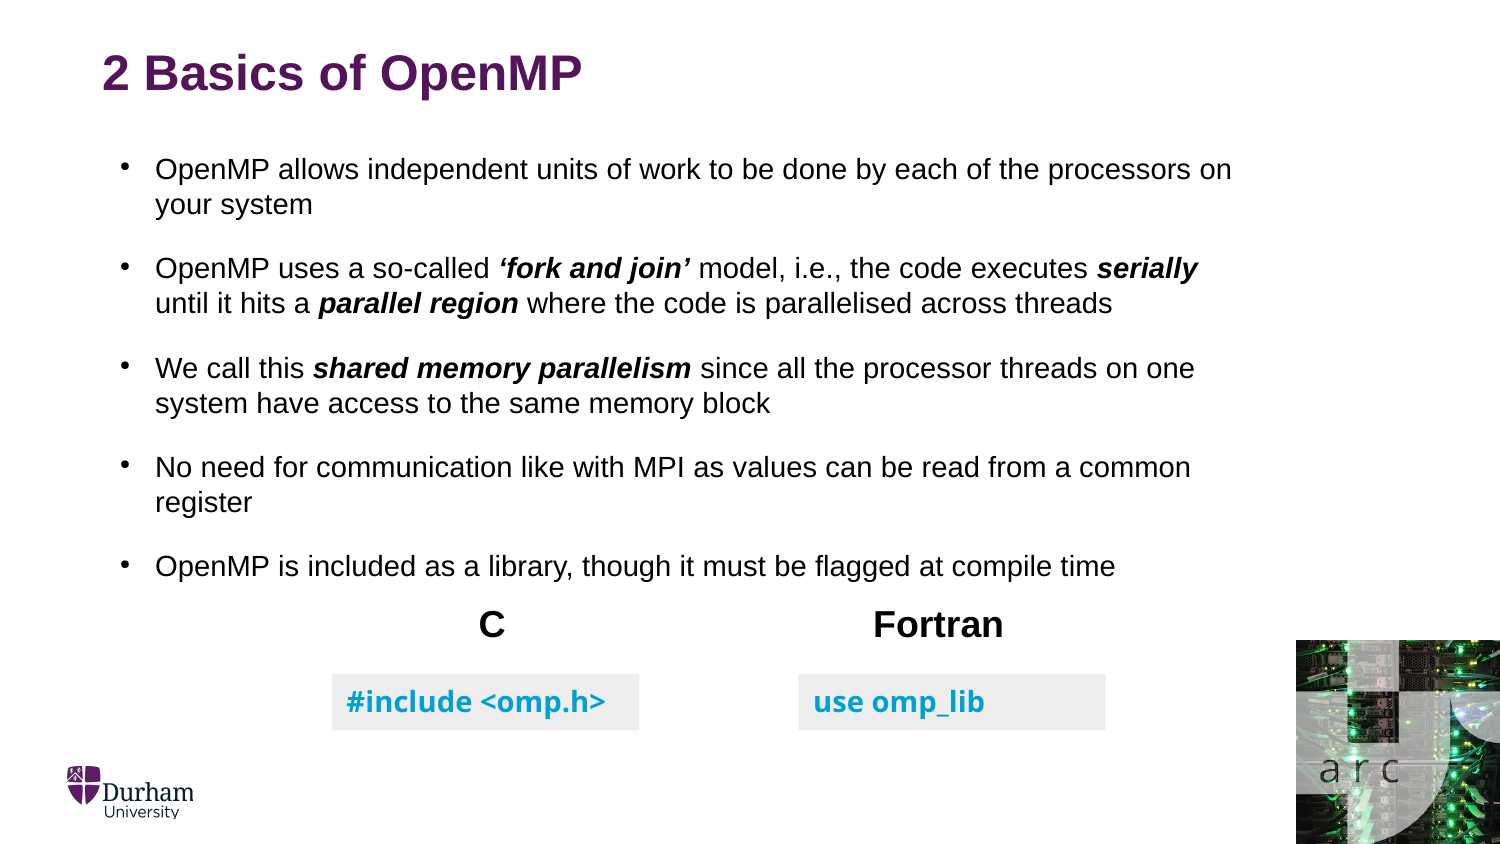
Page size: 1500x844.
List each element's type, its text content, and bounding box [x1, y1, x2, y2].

title 2 Basics of OpenMP [101, 45, 1399, 102]
text_box Fortran [845, 595, 1033, 673]
list OpenMP allows independent units of work to be done by each of the processors on your system OpenMP uses a so-called ‘fork and join’ model, i.e., the code executes serially until it hits a parallel region where the code is parallelised across threads We call this shared memory parallelism since all the processor threads on one system have access to the same memory block No need for communication like with MPI as values can be read from a common register OpenMP is included as a library, though it must be flagged at compile time [101, 150, 1257, 488]
text_box C [437, 595, 547, 664]
picture [67, 766, 193, 819]
text_box use omp_lib [798, 673, 1106, 731]
text_box #include <omp.h> [331, 673, 640, 731]
picture [1296, 640, 1500, 844]
